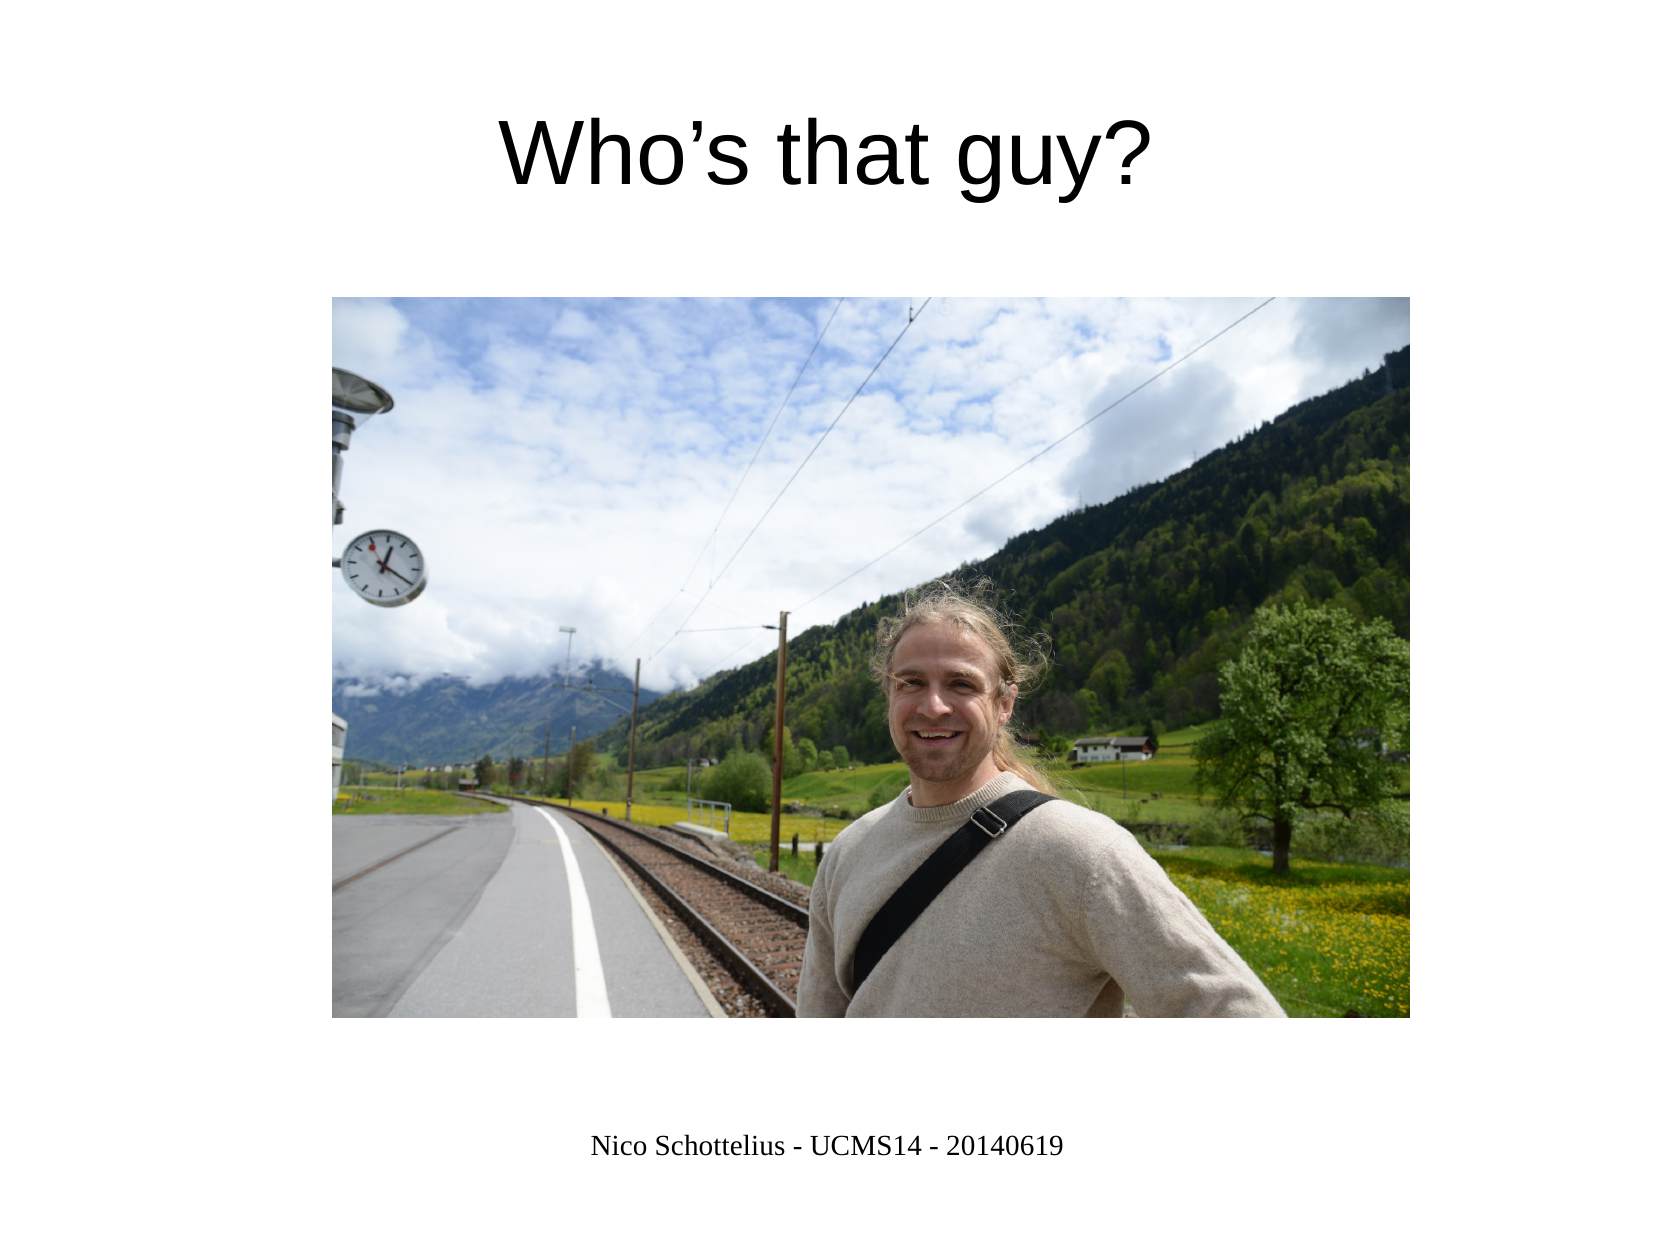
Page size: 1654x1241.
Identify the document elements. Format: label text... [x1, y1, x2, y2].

title Who’s that guy? [82, 49, 1571, 257]
picture [332, 297, 1410, 1018]
